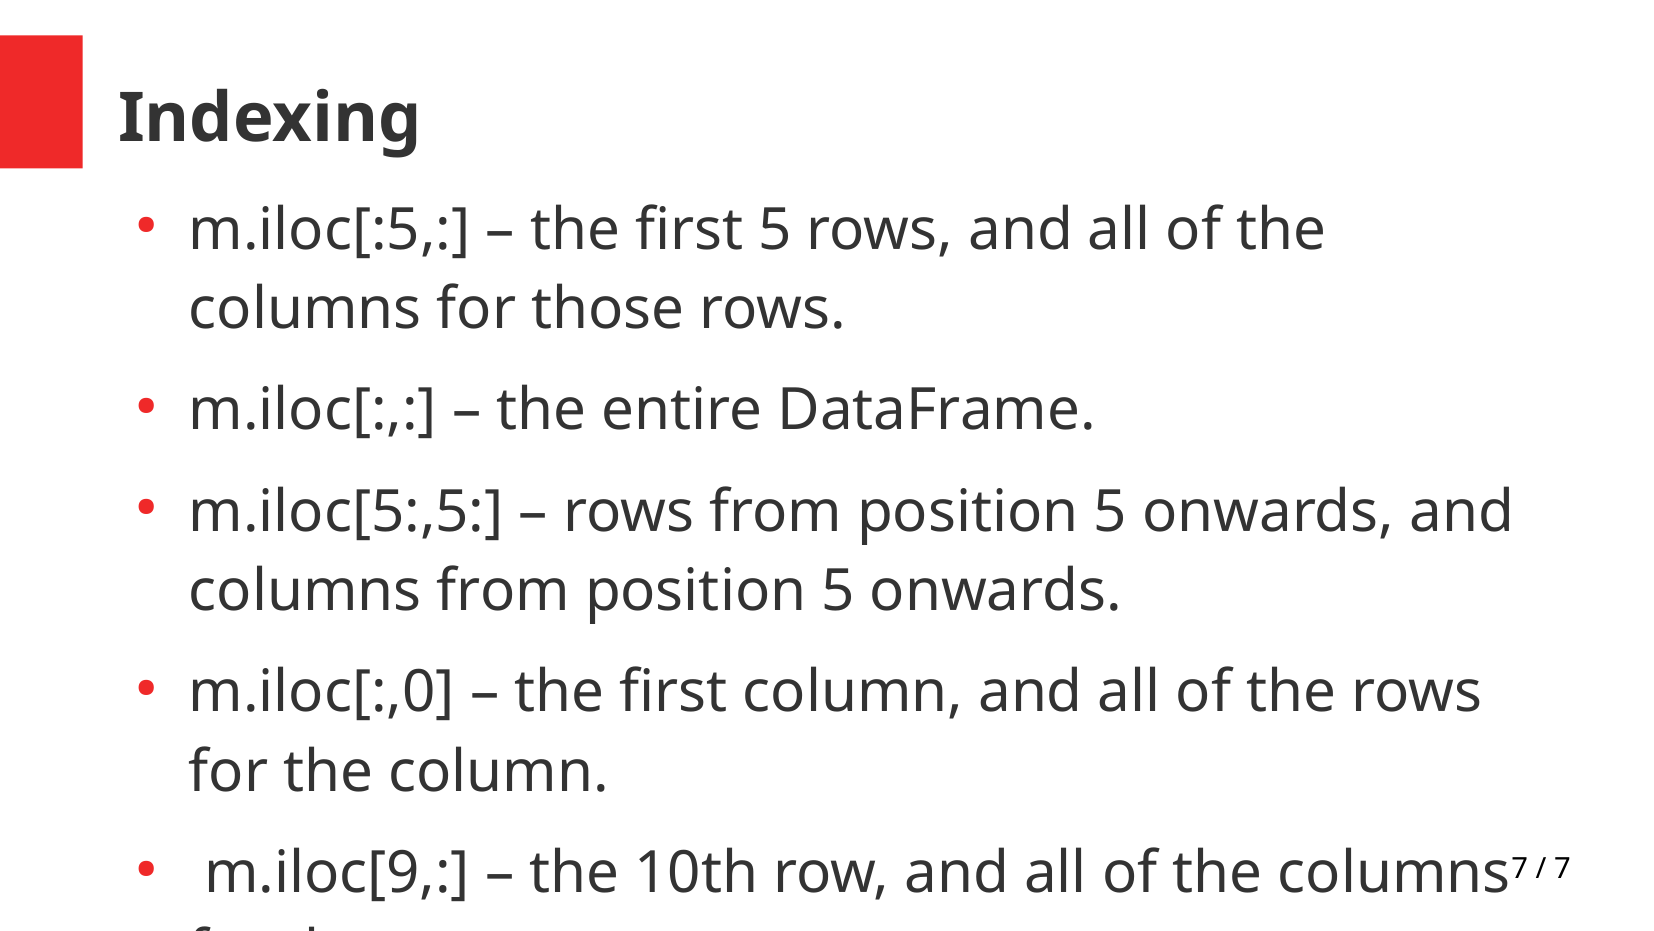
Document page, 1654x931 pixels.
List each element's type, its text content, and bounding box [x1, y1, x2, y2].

list m.iloc[:5,:] – the first 5 rows, and all of the columns for those rows. m.iloc[:,:] – the entire DataFrame. m.iloc[5:,5:] – rows from position 5 onwards, and columns from position 5 onwards. m.iloc[:,0] – the first column, and all of the rows for the column. m.iloc[9,:] – the 10th row, and all of the columns for that row. [118, 187, 1536, 908]
title Indexing [118, 37, 1571, 193]
